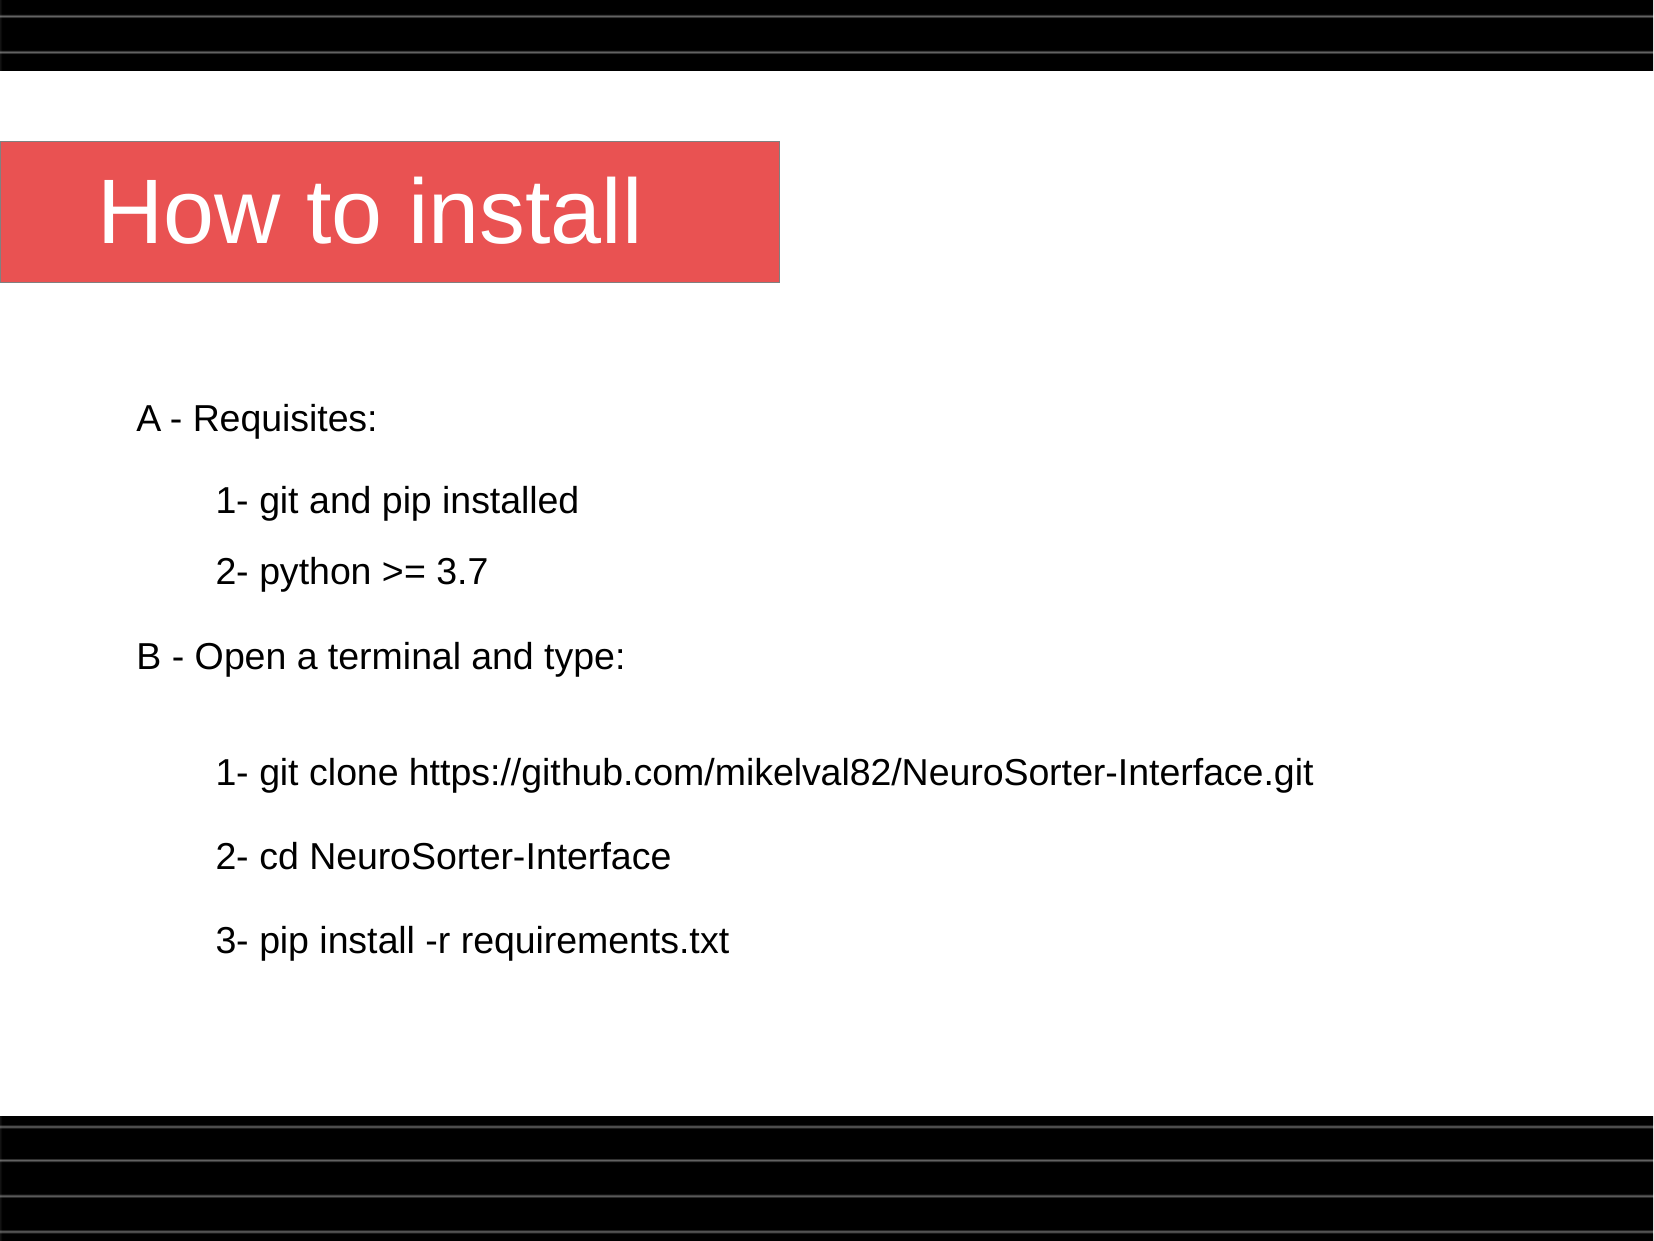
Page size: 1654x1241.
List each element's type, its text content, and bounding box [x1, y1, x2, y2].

text_box A - Requisites: [121, 389, 760, 447]
text_box [0, 141, 780, 283]
text_box 1- git and pip installed [200, 472, 595, 530]
text_box B - Open a terminal and type: [121, 628, 760, 686]
picture [0, 0, 1654, 71]
text_box How to install [82, 153, 721, 271]
picture [0, 1116, 1654, 1241]
text_box 1- git clone https://github.com/mikelval82/NeuroSorter-Interface.git 2- cd NeuroSorter-Interface 3- pip install -r requirements.txt [200, 743, 1441, 1095]
text_box 2- python >= 3.7 [200, 543, 504, 601]
